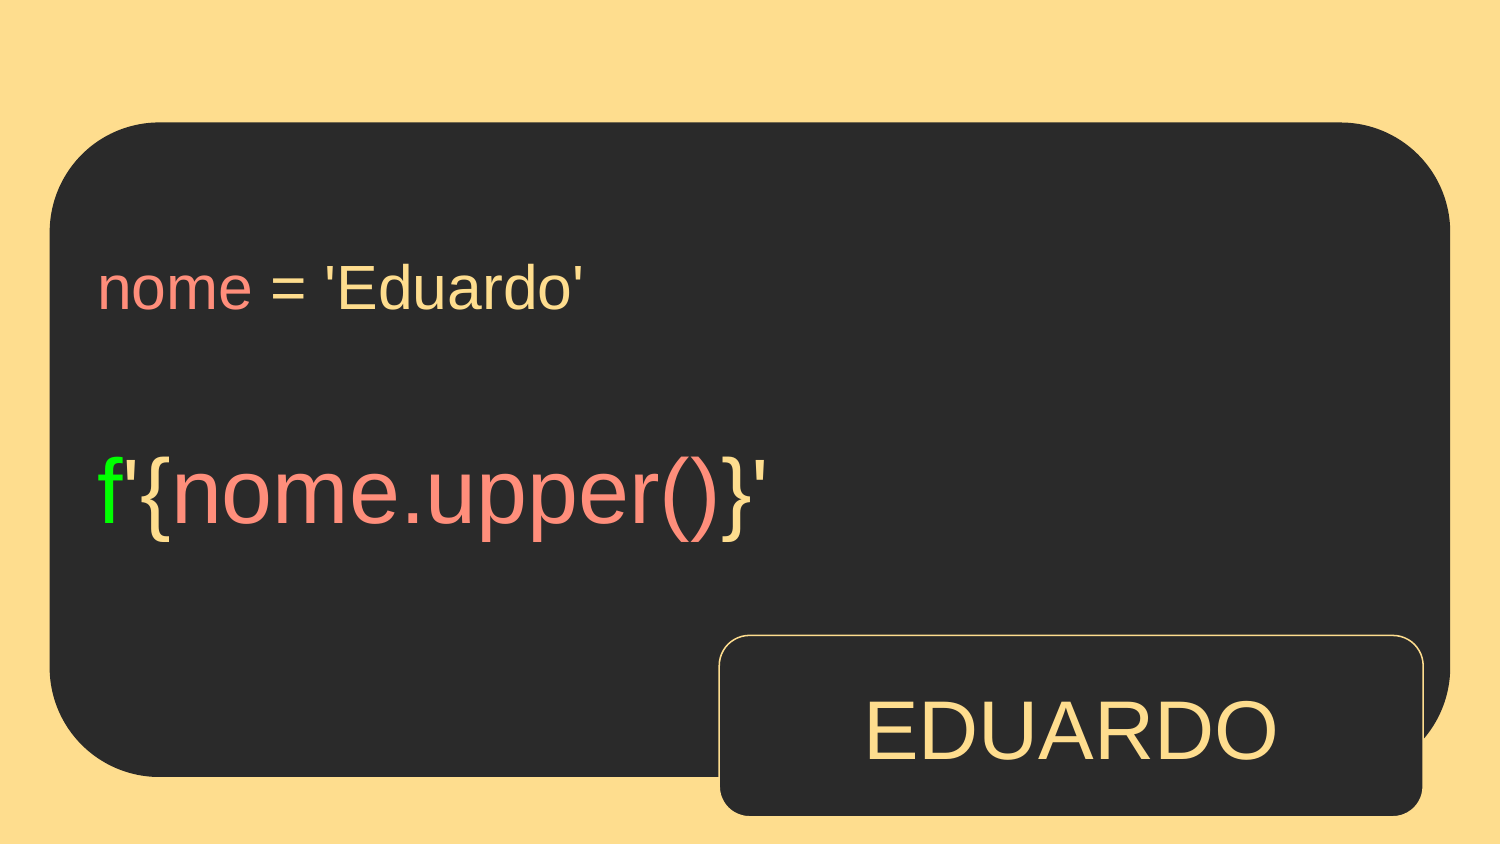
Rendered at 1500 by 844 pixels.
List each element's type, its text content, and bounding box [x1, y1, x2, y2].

text_box nome = 'Eduardo' f'{nome.upper()}' [50, 123, 1450, 777]
text_box EDUARDO [719, 635, 1424, 817]
